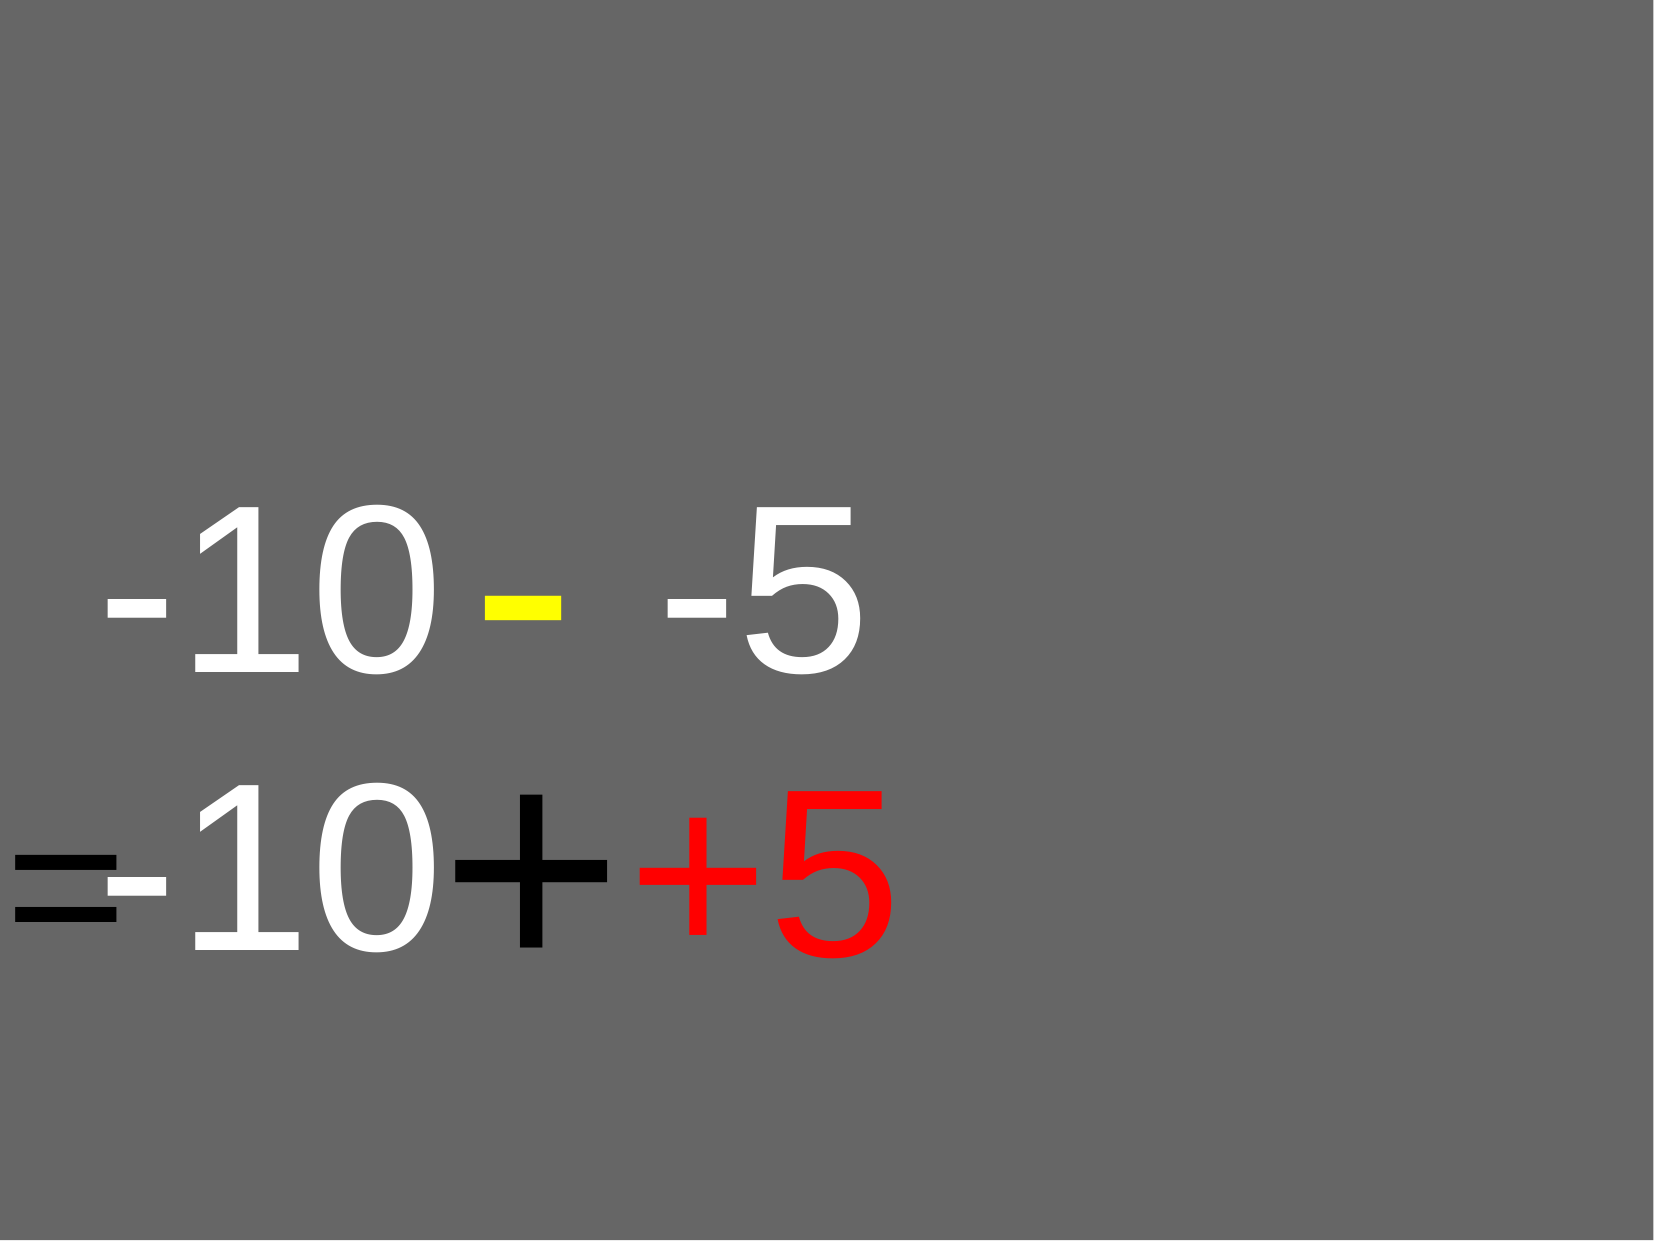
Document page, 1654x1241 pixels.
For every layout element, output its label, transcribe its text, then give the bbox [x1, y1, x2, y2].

text_box + [425, 685, 638, 1050]
text_box -10 [82, 726, 425, 1009]
text_box -10 [82, 448, 457, 726]
text_box [0, 0, 1654, 1241]
text_box = [0, 761, 142, 1009]
text_box +5 [638, 732, 1083, 1028]
text_box -5 [643, 448, 1052, 732]
text_box - [457, 401, 609, 685]
